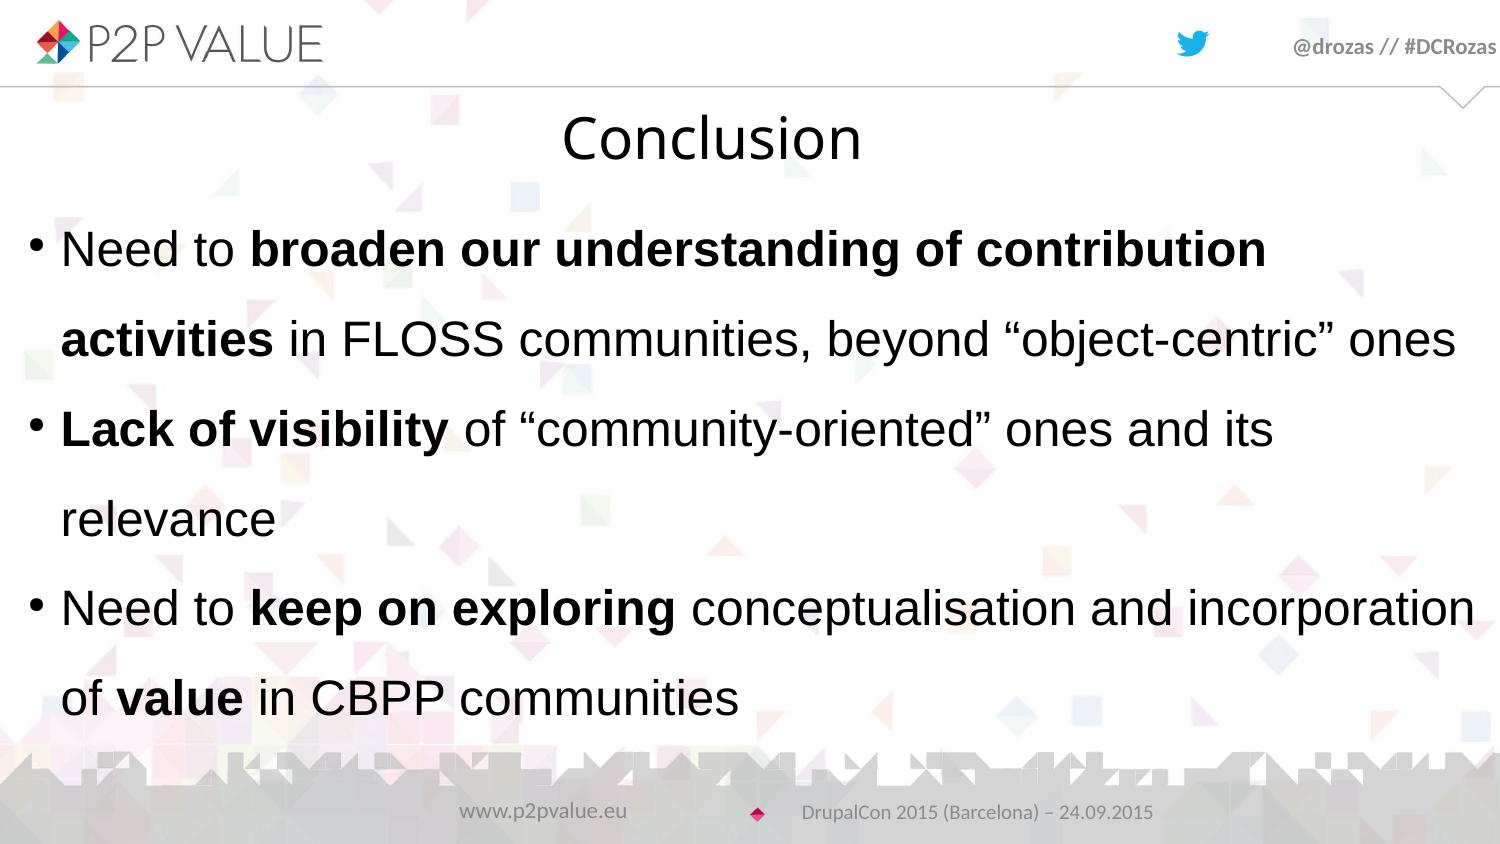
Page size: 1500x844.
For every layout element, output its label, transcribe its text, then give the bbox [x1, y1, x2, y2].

subtitle Need to broaden our understanding of contribution activities in FLOSS communities, beyond “object-centric” ones Lack of visibility of “community-oriented” ones and its relevance Need to keep on exploring conceptualisation and incorporation of value in CBPP communities [14, 180, 1495, 781]
text_box @drozas // #DCRozas [1170, 15, 1500, 76]
text_box www.p2pvalue.eu [453, 789, 672, 829]
title Conclusion [60, 92, 1366, 180]
picture [0, 0, 1500, 844]
text_box DrupalCon 2015 (Barcelona) – 24.09.2015 [788, 788, 1481, 834]
